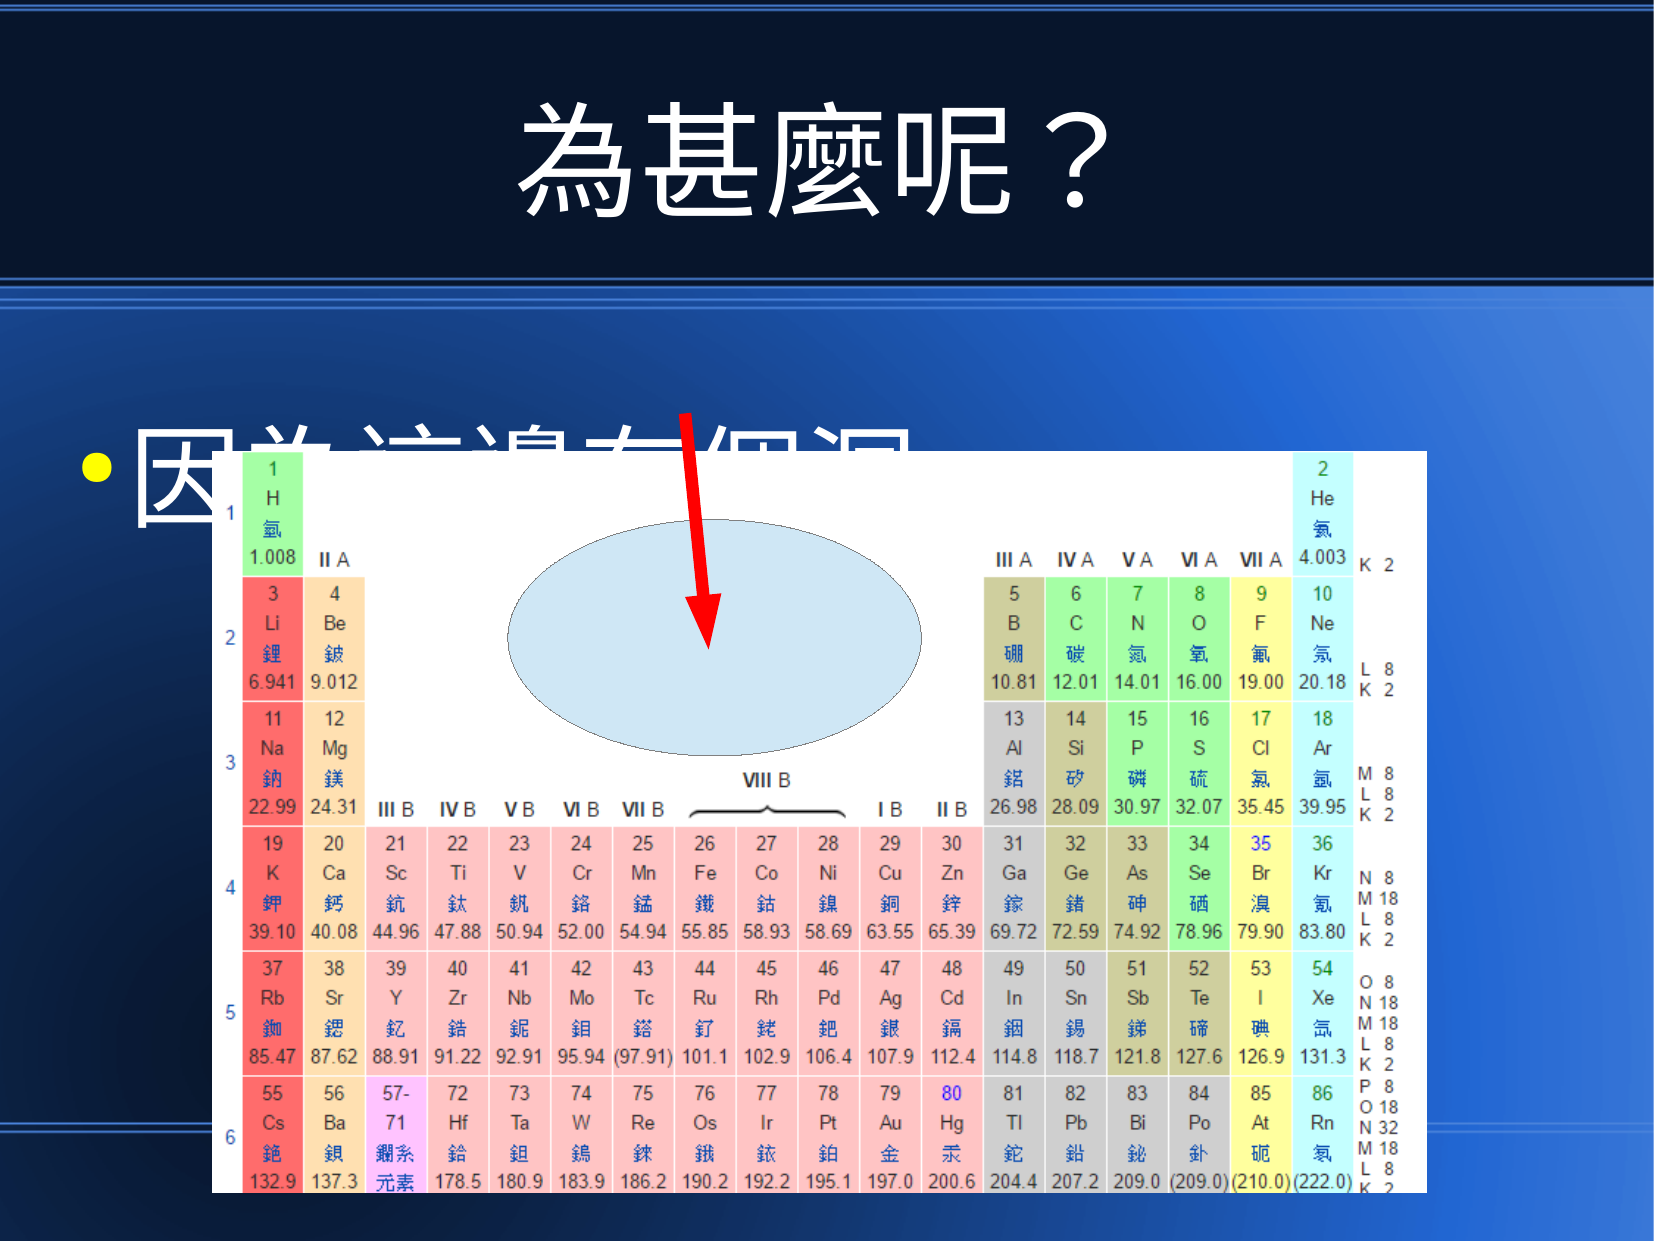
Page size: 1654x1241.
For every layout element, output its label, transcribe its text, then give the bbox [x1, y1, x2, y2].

title 為甚麼呢？ [82, 49, 1571, 257]
list 因為這邊有個洞 [59, 307, 1548, 1241]
picture [212, 451, 1427, 1193]
picture [0, 0, 1654, 1241]
text_box [507, 519, 922, 756]
